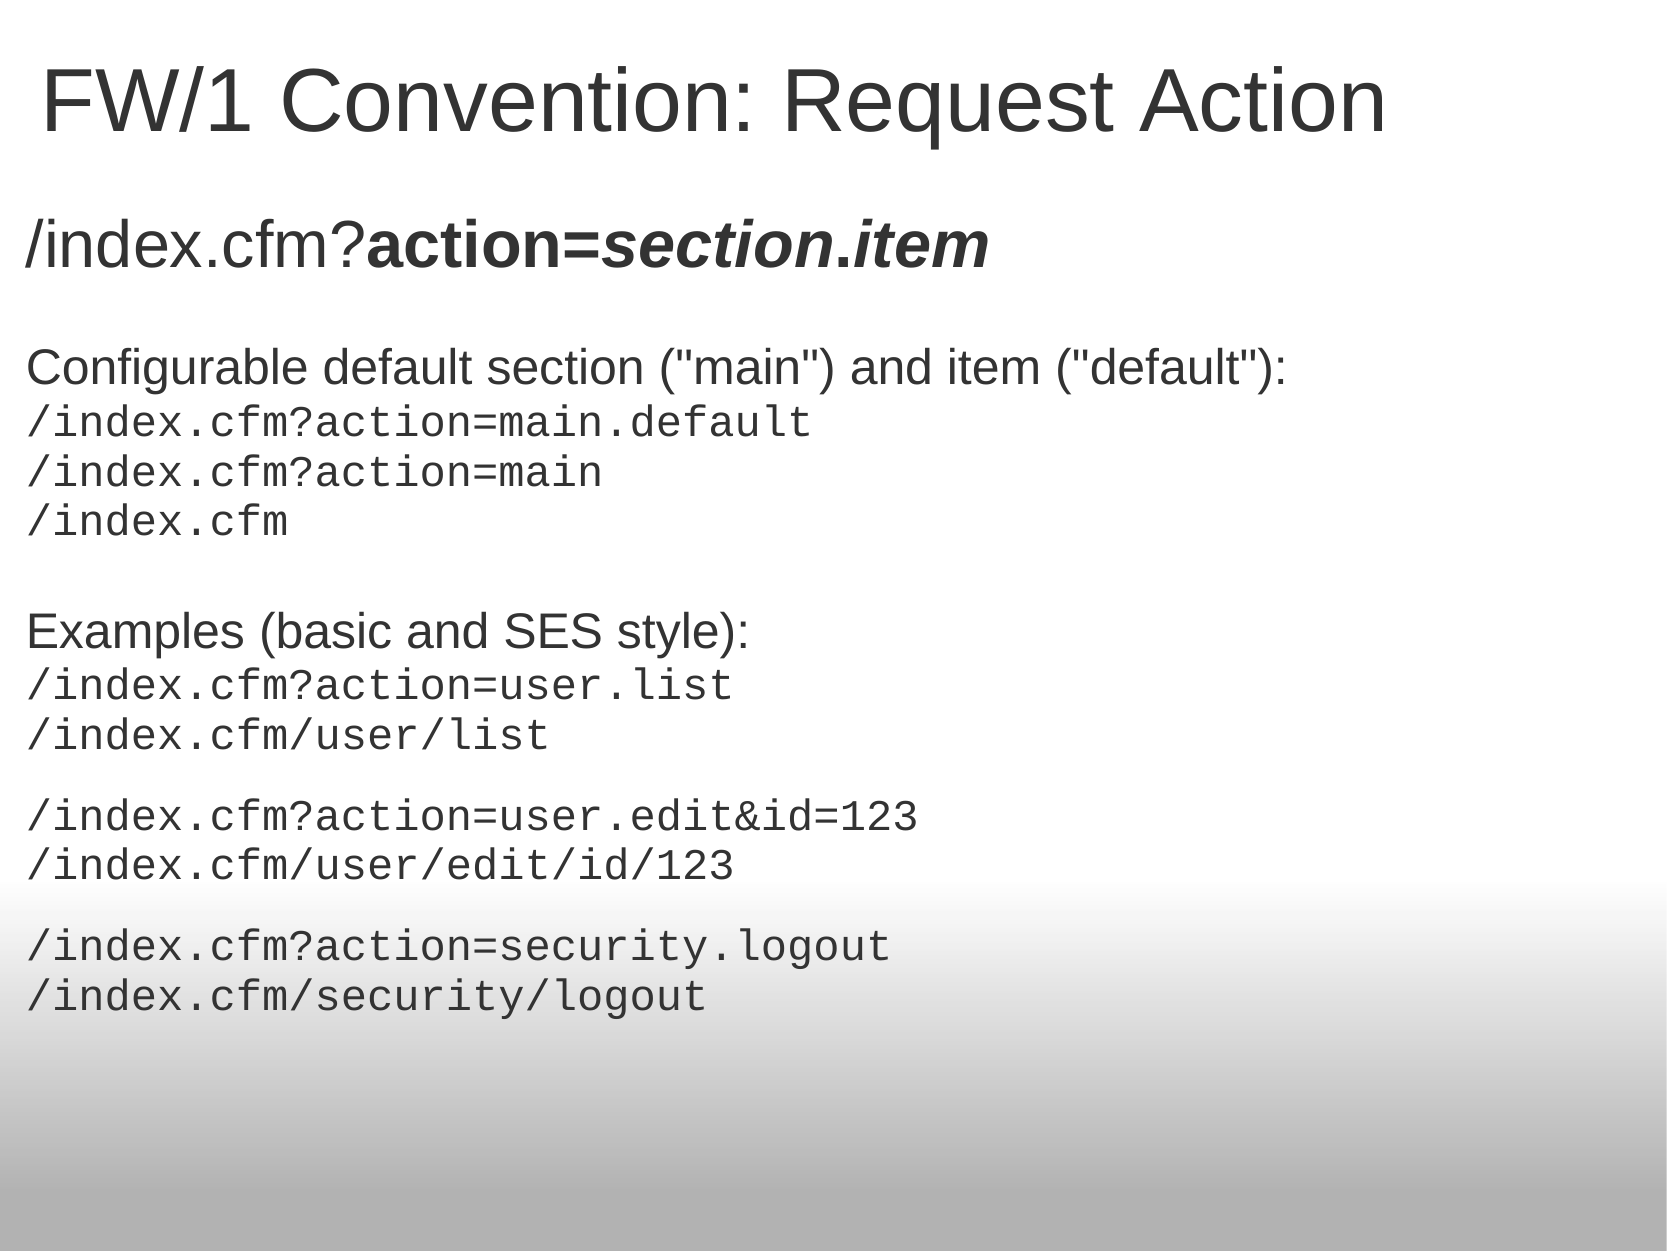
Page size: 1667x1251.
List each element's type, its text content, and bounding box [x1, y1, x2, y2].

list /index.cfm?action=section.item Configurable default section ("main") and item ("default"): /index.cfm?action=main.default /index.cfm?action=main /index.cfm Examples (basic and SES style): /index.cfm?action=user.list /index.cfm/user/list /index.cfm?action=user.edit&id=123 /index.cfm/user/edit/id/123 /index.cfm?action=security.logout /index.cfm/security/logout [25, 206, 1612, 1186]
title FW/1 Convention: Request Action [40, 50, 1627, 201]
picture [0, 0, 1667, 1251]
